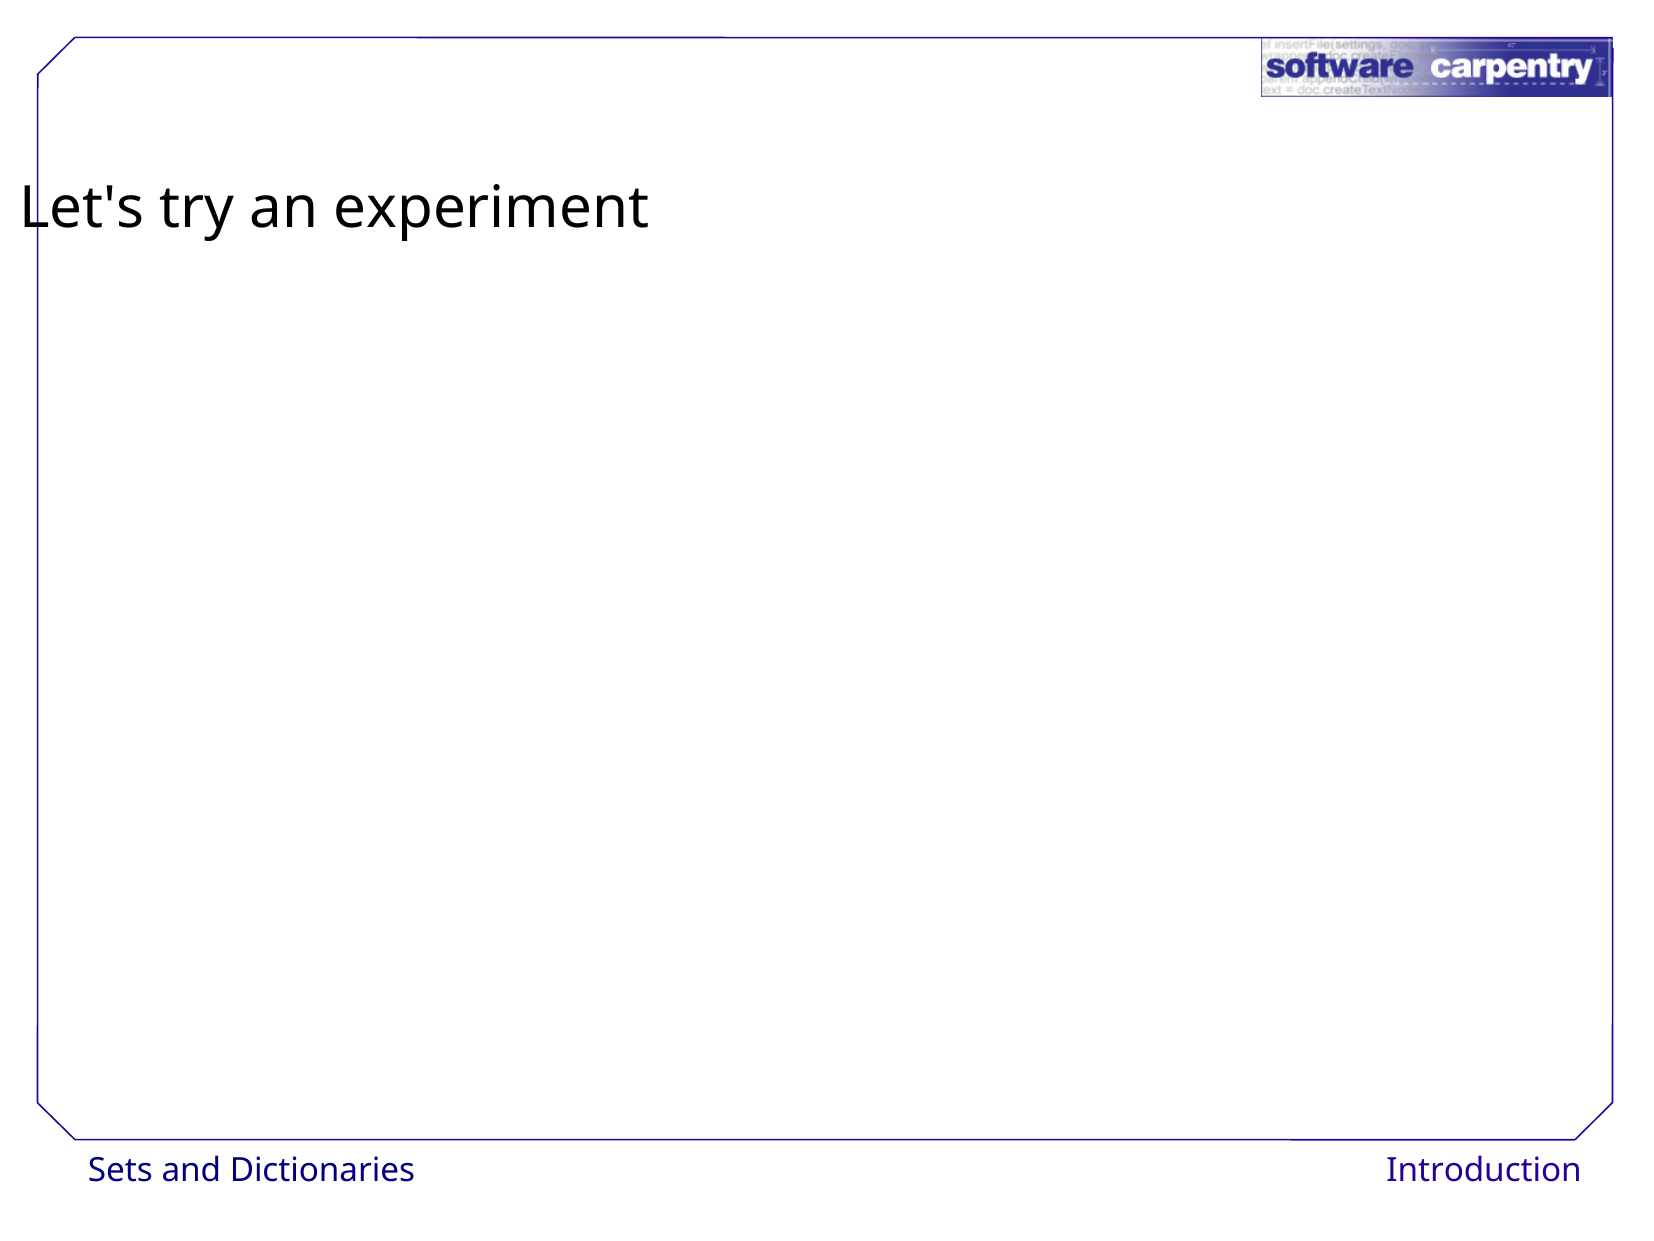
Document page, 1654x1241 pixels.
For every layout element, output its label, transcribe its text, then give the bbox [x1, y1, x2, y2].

picture [1261, 39, 1613, 97]
text_box Let's try an experiment [4, 126, 815, 248]
